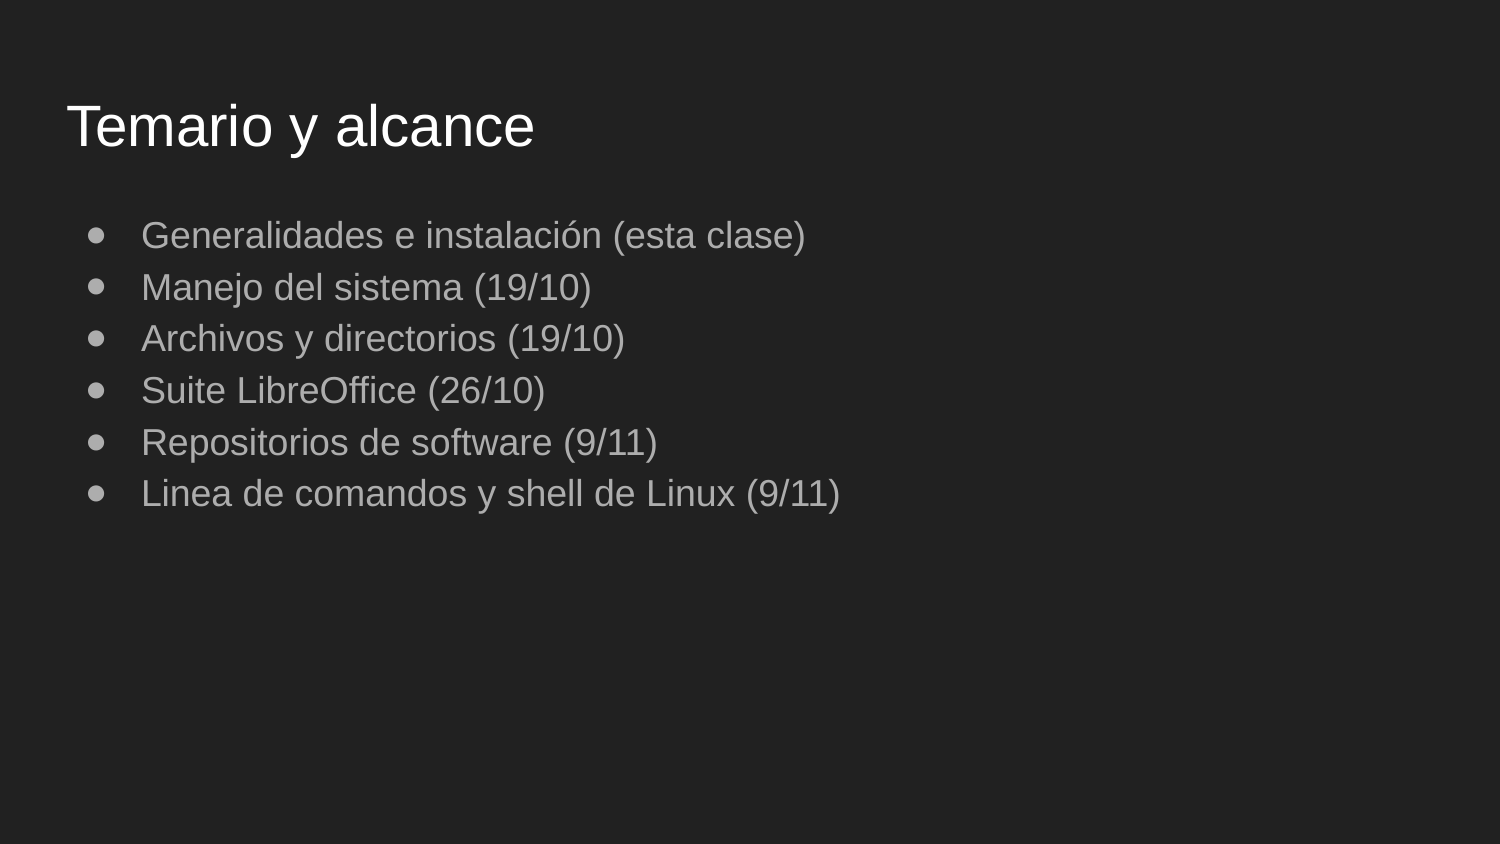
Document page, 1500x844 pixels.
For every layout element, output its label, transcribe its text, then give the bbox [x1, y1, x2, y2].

list Generalidades e instalación (esta clase) Manejo del sistema (19/10) Archivos y directorios (19/10) Suite LibreOffice (26/10) Repositorios de software (9/11) Linea de comandos y shell de Linux (9/11) [51, 189, 1449, 750]
title Temario y alcance [51, 72, 1449, 167]
